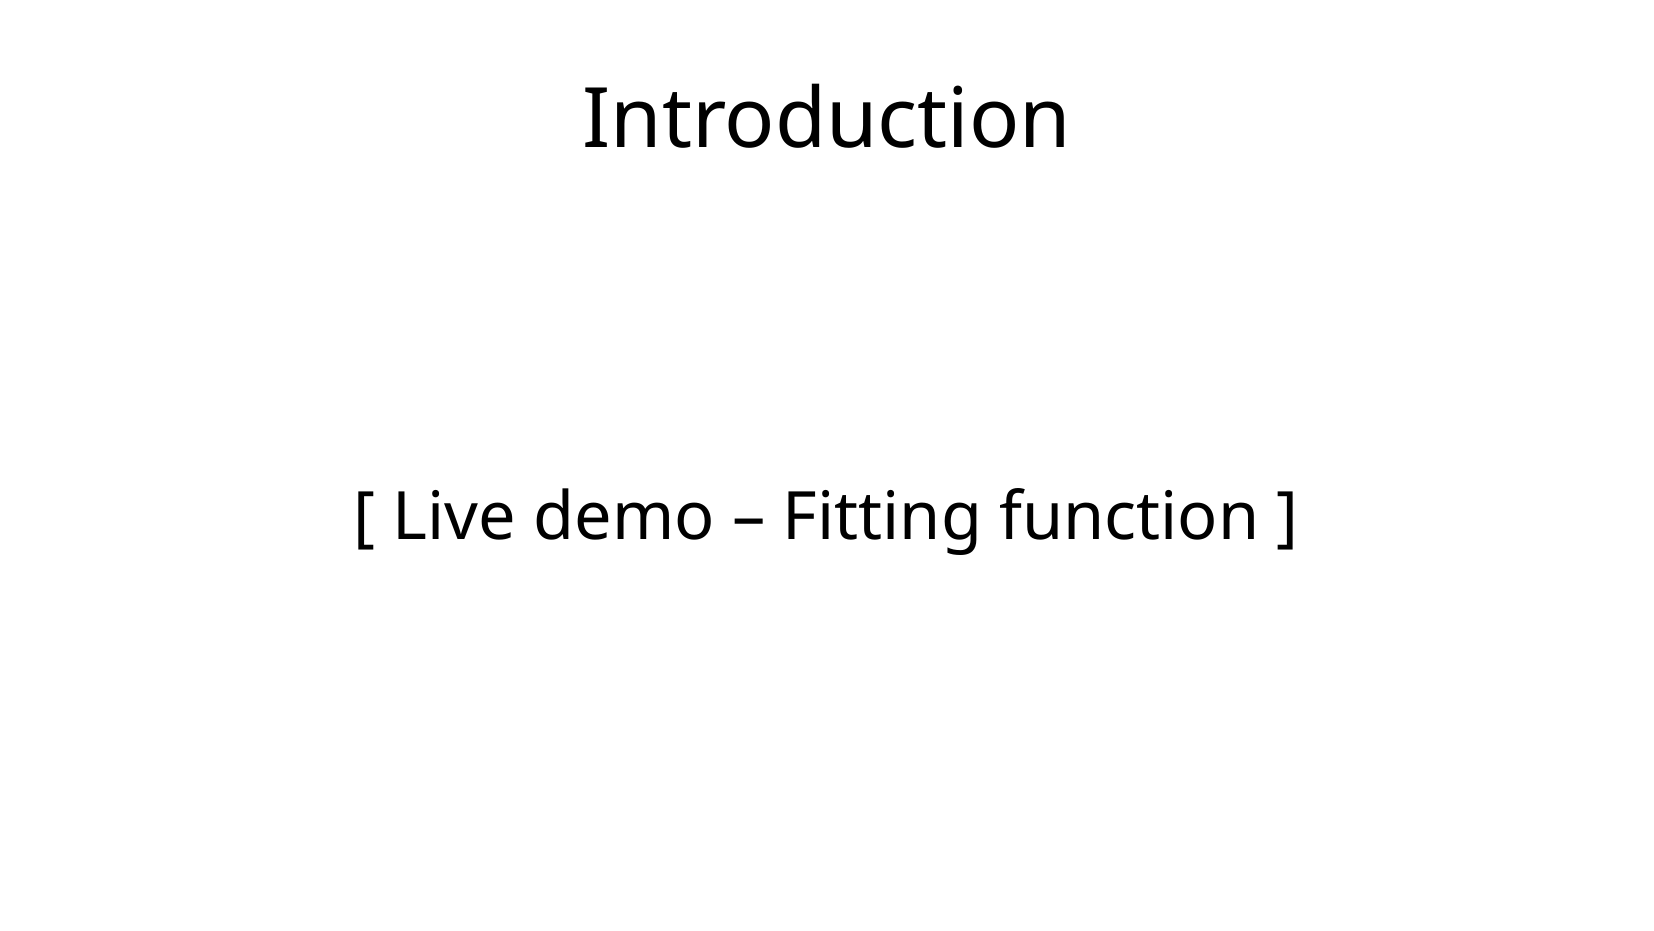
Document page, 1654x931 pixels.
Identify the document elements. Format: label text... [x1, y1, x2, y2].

title Introduction [82, 37, 1571, 193]
list [ Live demo – Fitting function ] [82, 217, 1571, 811]
